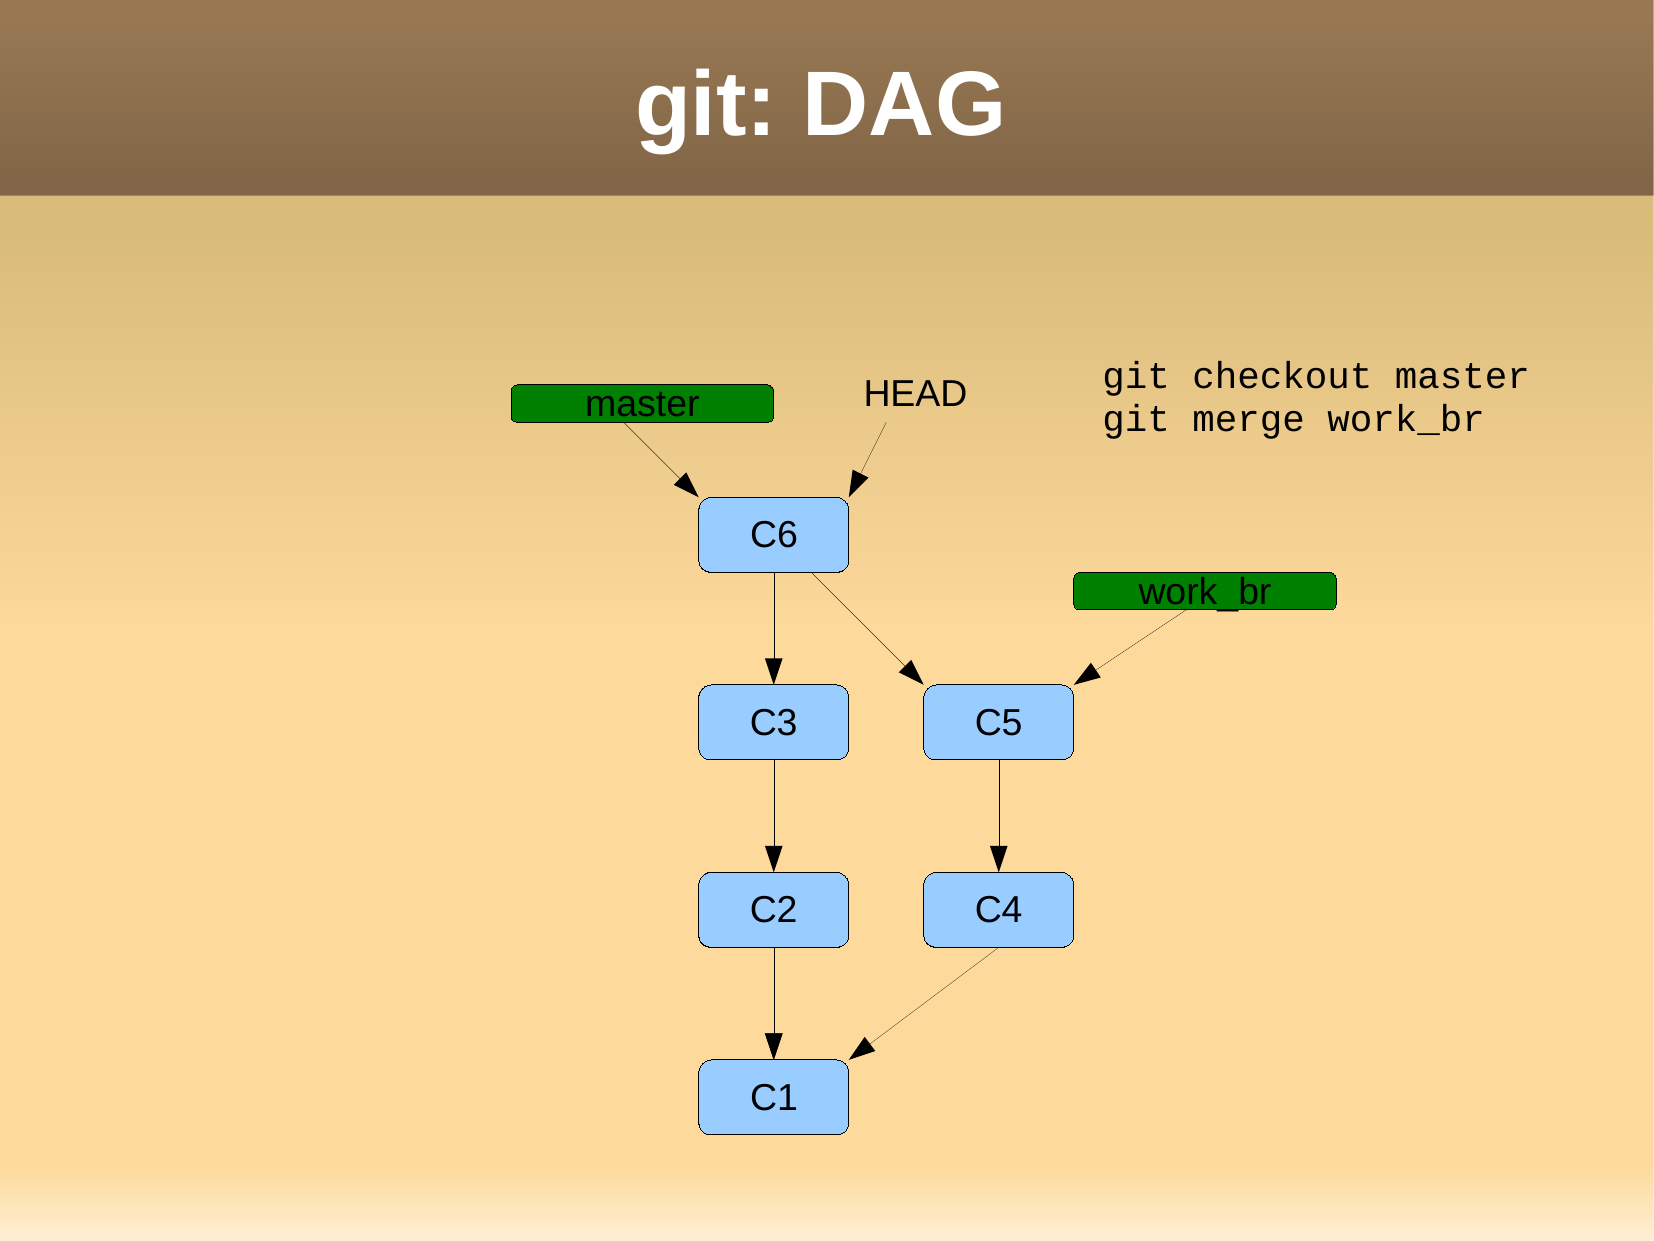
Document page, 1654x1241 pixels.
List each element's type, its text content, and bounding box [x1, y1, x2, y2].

text_box C5 [923, 684, 1074, 760]
title git: DAG [76, 7, 1565, 200]
text_box C2 [698, 872, 849, 948]
text_box master [511, 384, 774, 423]
text_box work_br [1073, 572, 1337, 610]
text_box C3 [698, 684, 849, 760]
text_box C4 [923, 872, 1074, 948]
text_box C1 [698, 1059, 849, 1135]
text_box C6 [698, 497, 849, 573]
text_box git checkout master git merge work_br [1087, 350, 1545, 451]
picture [0, 0, 1654, 1241]
text_box HEAD [848, 365, 983, 423]
